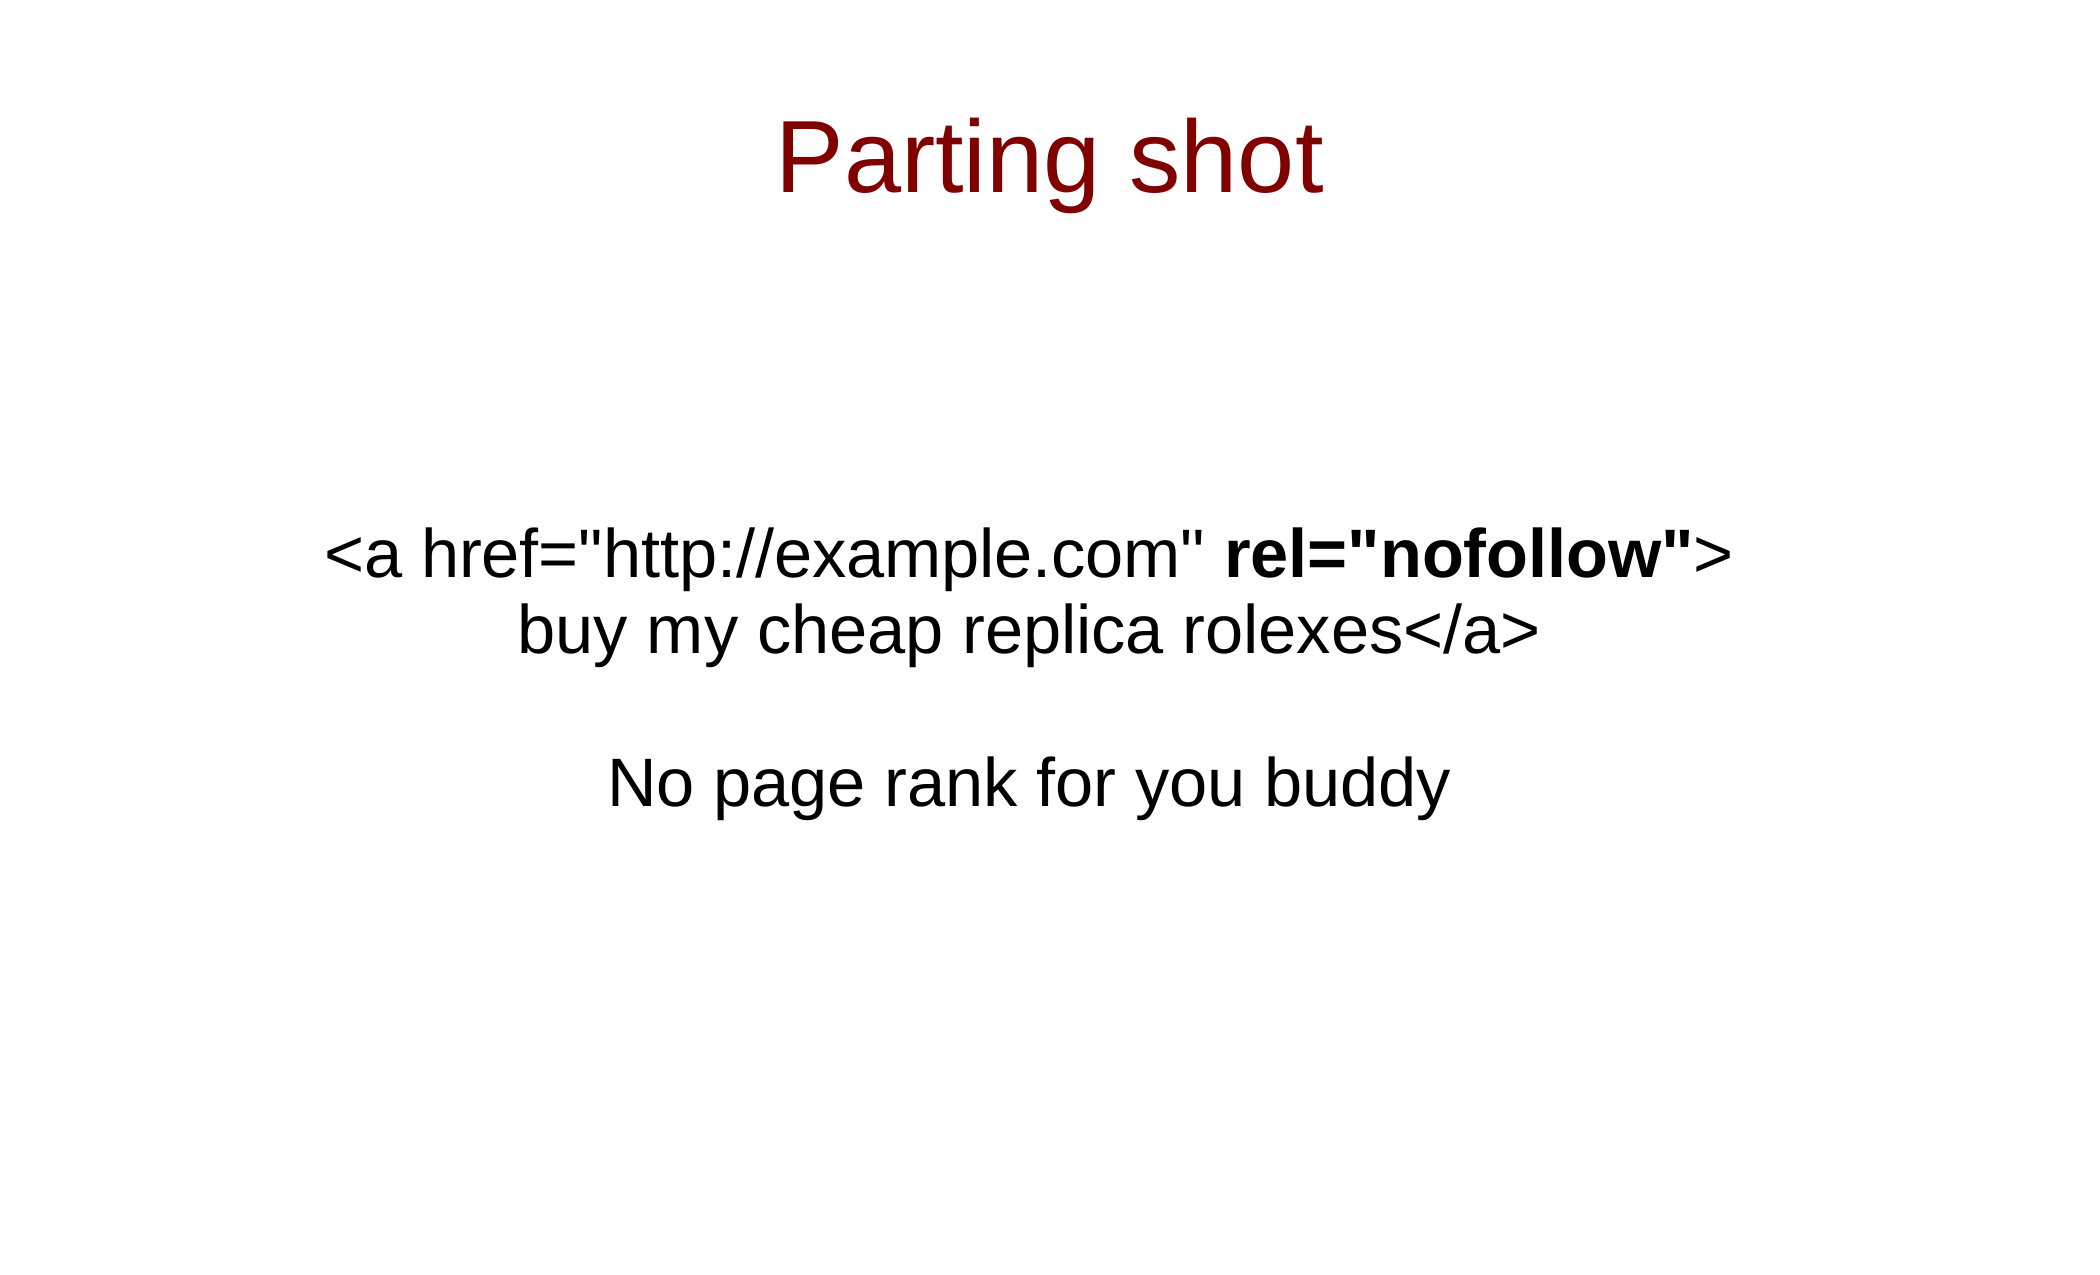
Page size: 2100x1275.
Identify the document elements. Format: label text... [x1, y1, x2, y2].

subtitle <a href="http://example.com" rel="nofollow"> buy my cheap replica rolexes</a> No page rank for you buddy [105, 298, 1953, 1038]
title Parting shot [105, 50, 1995, 264]
